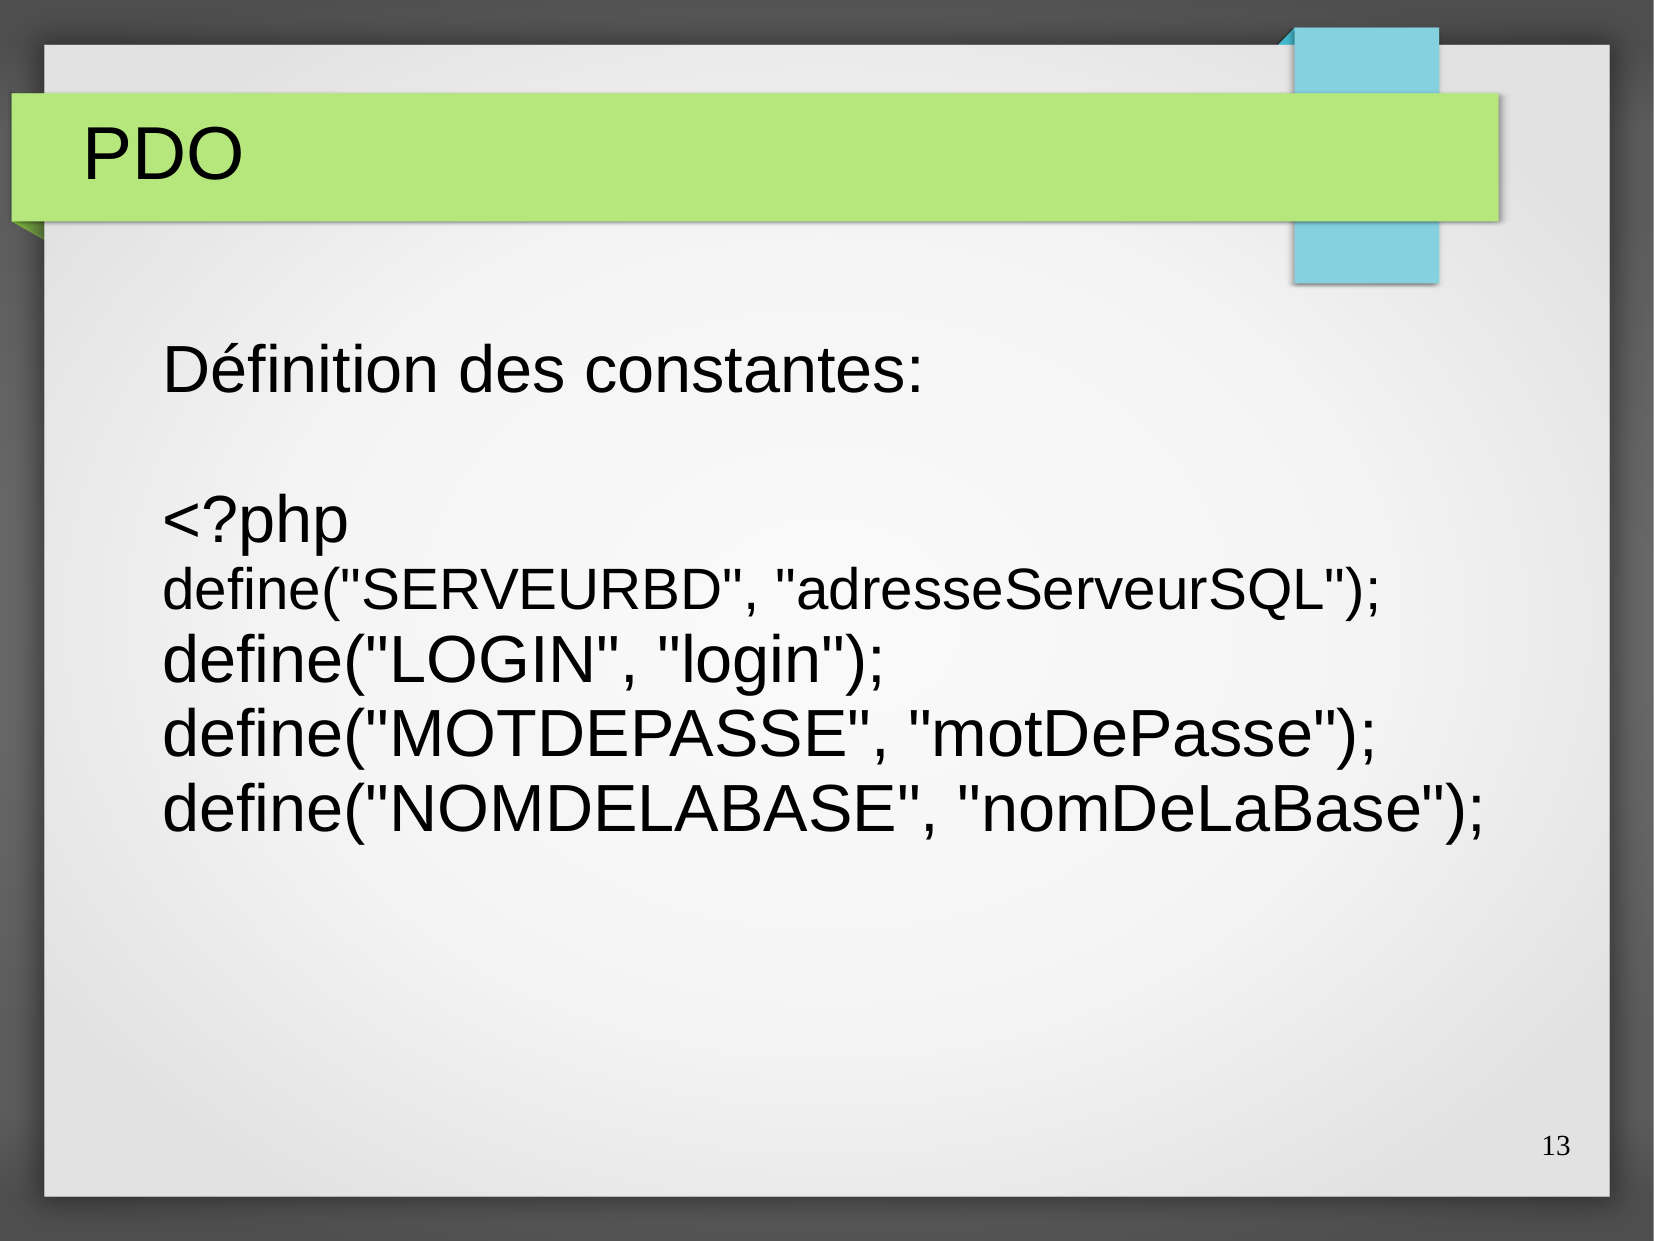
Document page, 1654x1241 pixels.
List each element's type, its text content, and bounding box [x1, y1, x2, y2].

title PDO [82, 94, 1264, 213]
picture [0, 0, 1654, 1241]
text_box Définition des constantes: <?php define("SERVEURBD", "adresseServeurSQL"); define("LOGIN", "login"); define("MOTDEPASSE", "motDePasse"); define("NOMDELABASE", "nomDeLaBase"); [147, 324, 1565, 929]
